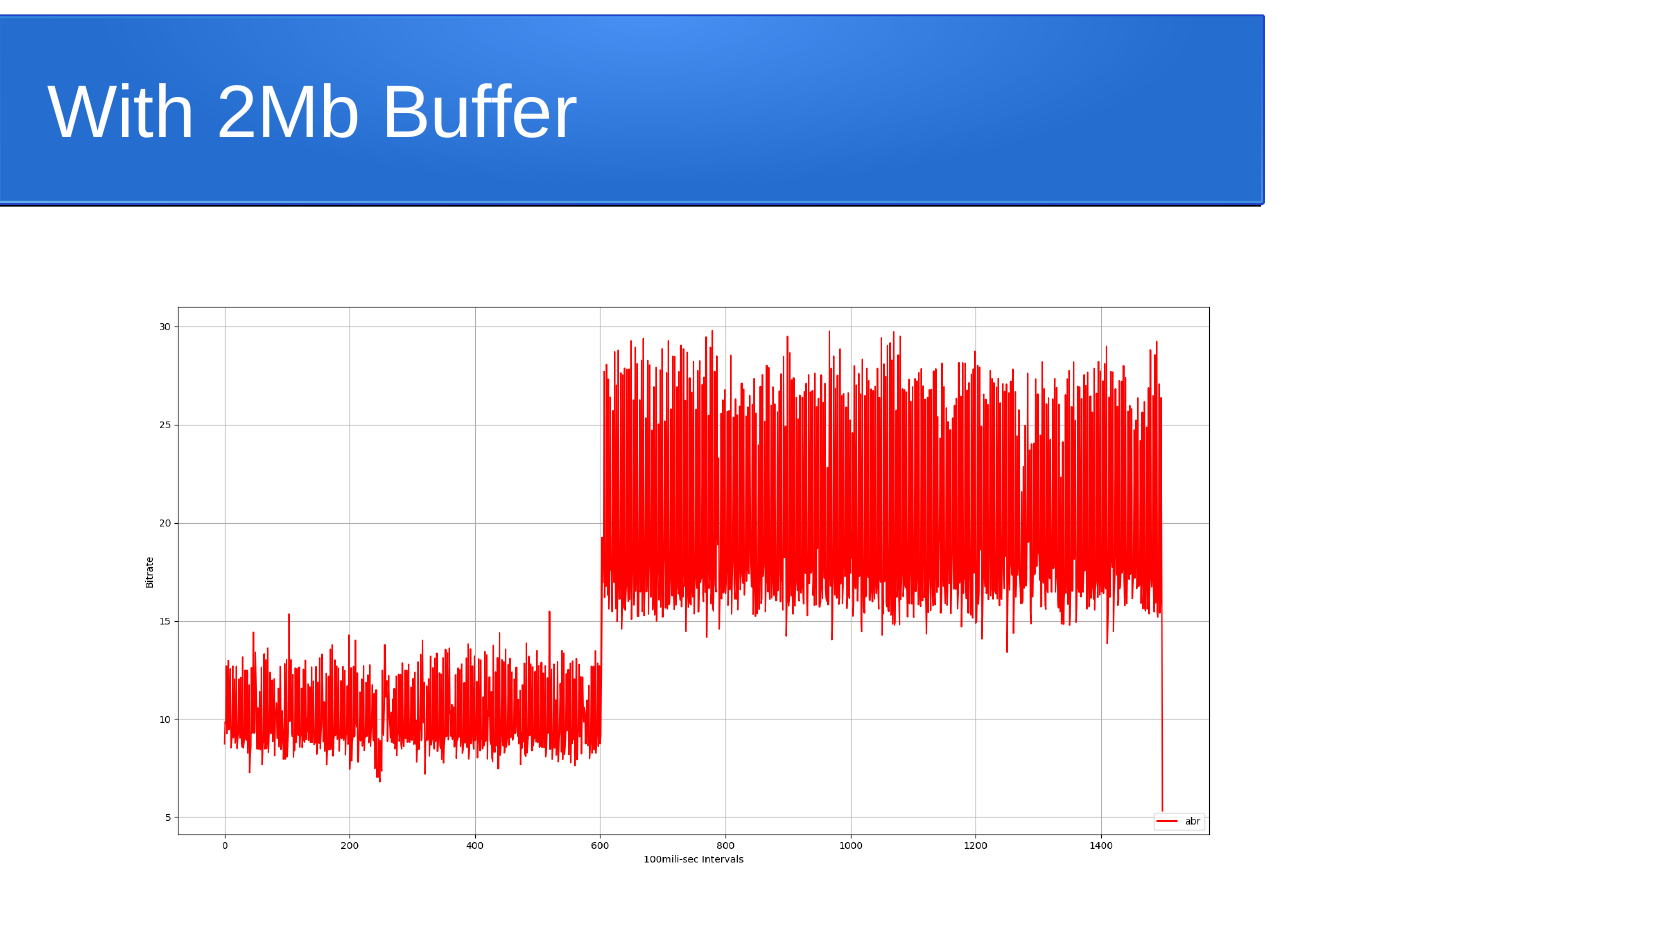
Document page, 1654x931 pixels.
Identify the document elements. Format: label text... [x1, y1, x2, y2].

title With 2Mb Buffer [47, 35, 1232, 189]
picture [11, 224, 1342, 910]
